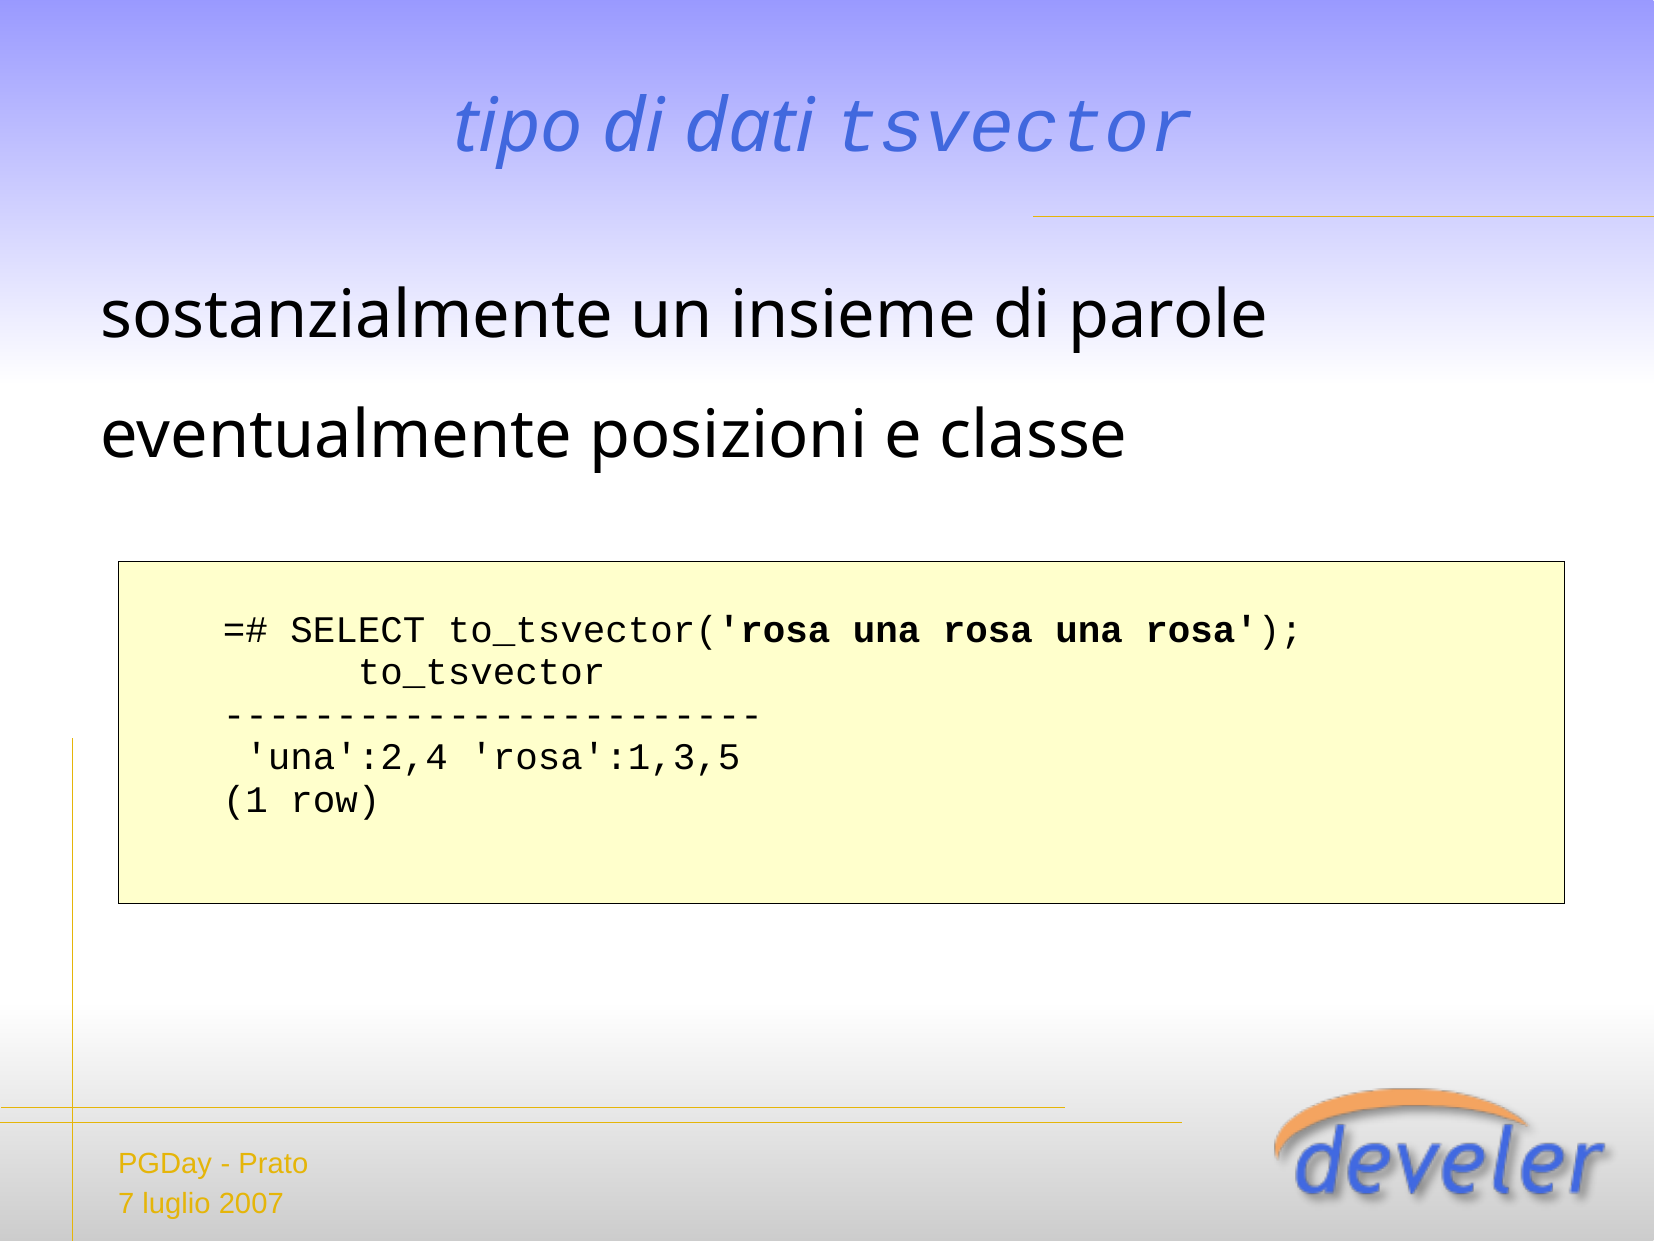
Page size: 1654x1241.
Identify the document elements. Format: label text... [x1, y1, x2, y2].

list sostanzialmente un insieme di parole eventualmente posizioni e classe [82, 265, 1571, 1093]
picture [1269, 1083, 1622, 1211]
title tipo di dati tsvector [82, 29, 1565, 217]
text_box =# SELECT to_tsvector('rosa una rosa una rosa'); to_tsvector ------------------------ 'una':2,4 'rosa':1,3,5 (1 row) [118, 561, 1565, 904]
